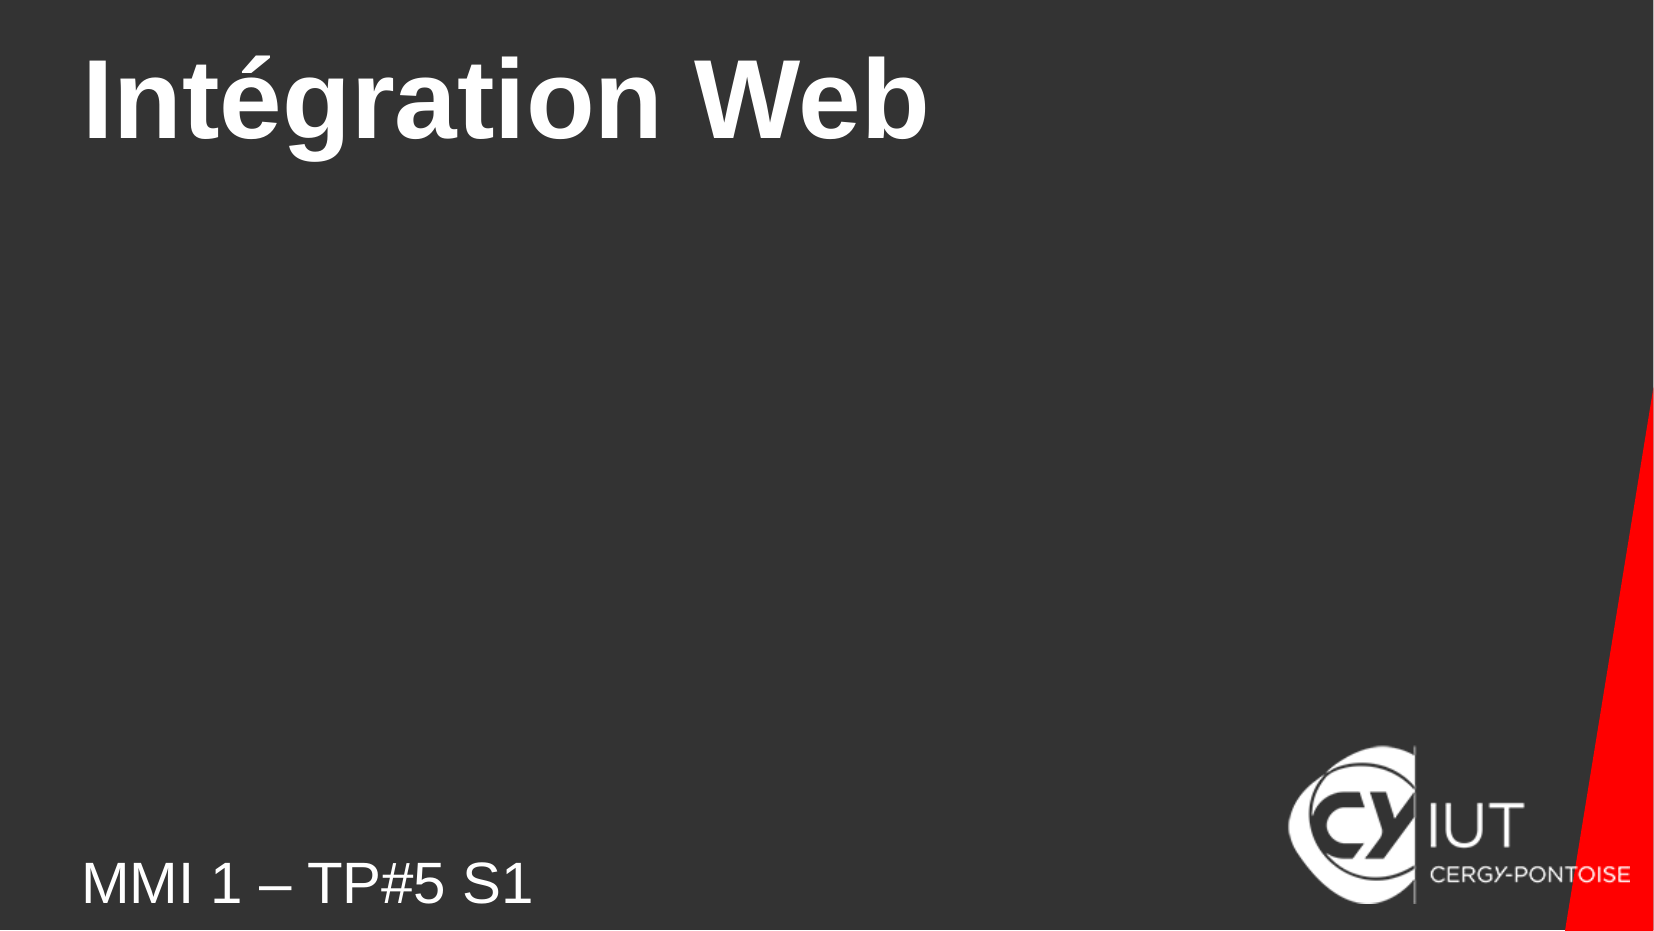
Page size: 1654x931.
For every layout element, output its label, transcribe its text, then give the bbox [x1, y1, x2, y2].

title Intégration Web [82, 36, 1571, 226]
picture [1284, 744, 1630, 904]
title MMI 1 – TP#5 S1 [81, 805, 1205, 931]
text_box [1564, 383, 1654, 931]
